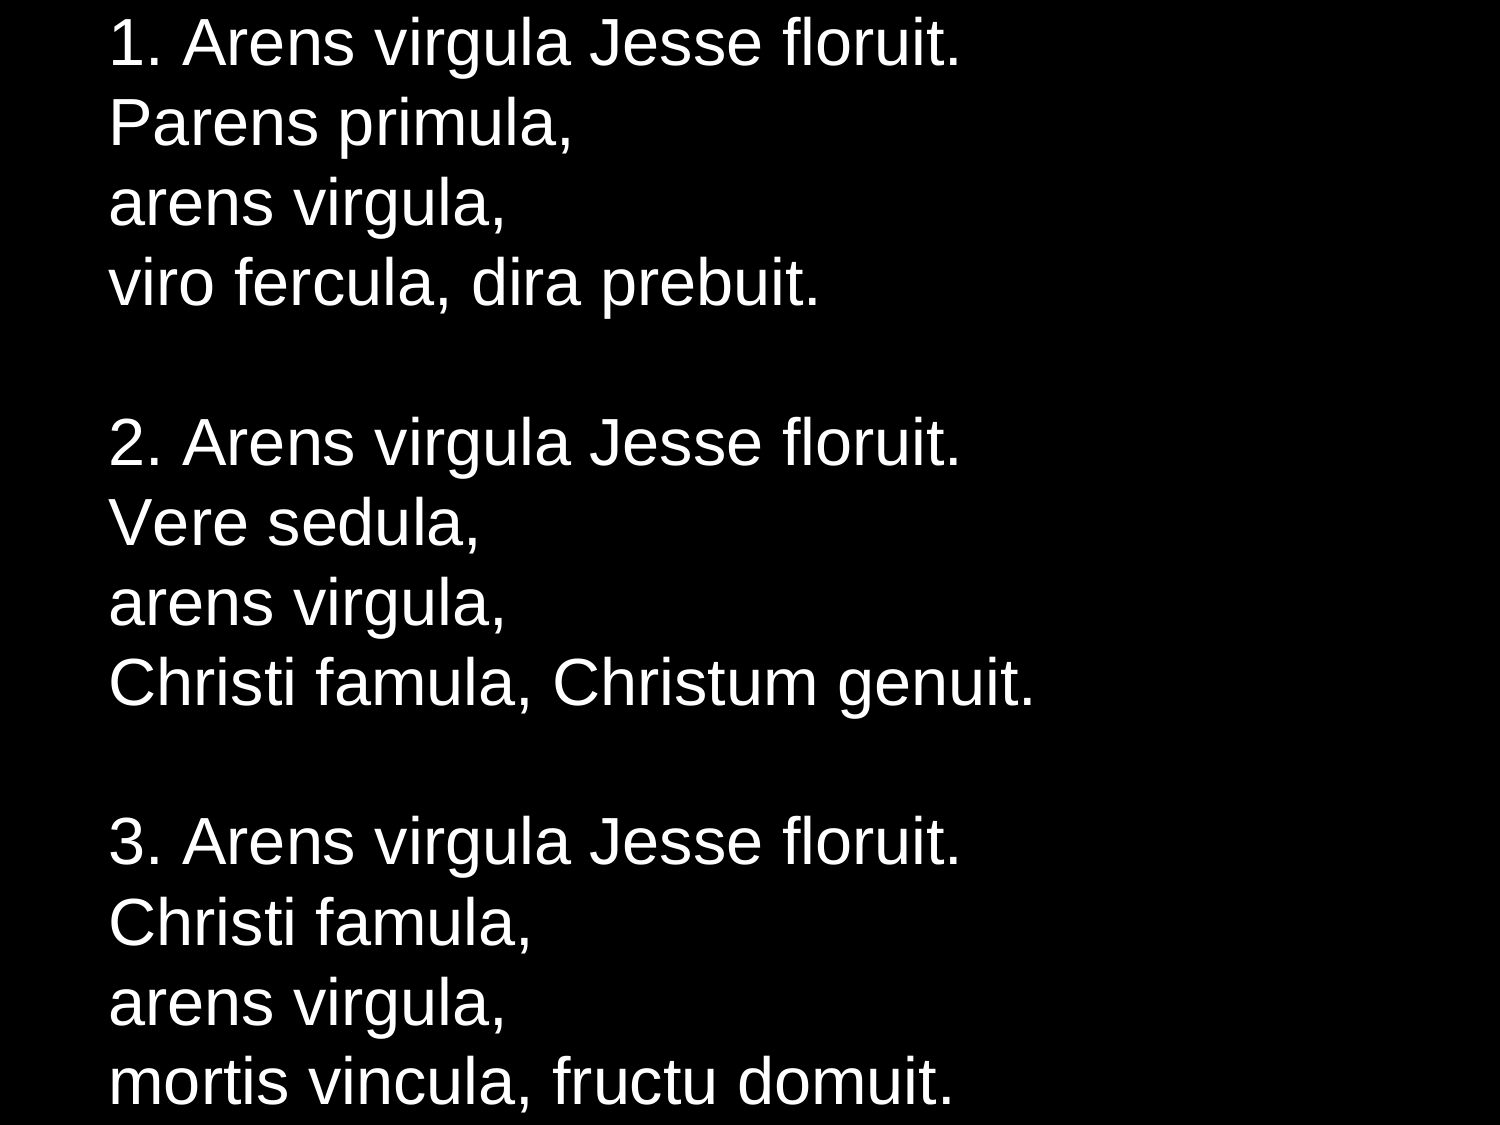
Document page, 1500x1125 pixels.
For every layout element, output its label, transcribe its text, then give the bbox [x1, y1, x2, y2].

text_box 1. Arens virgula Jesse floruit. Parens primula, arens virgula, viro fercula, dira prebuit. 2. Arens virgula Jesse floruit. Vere sedula, arens virgula, Christi famula, Christum genuit. 3. Arens virgula Jesse floruit. Christi famula, arens virgula, mortis vincula, fructu domuit. [93, 0, 1465, 1125]
